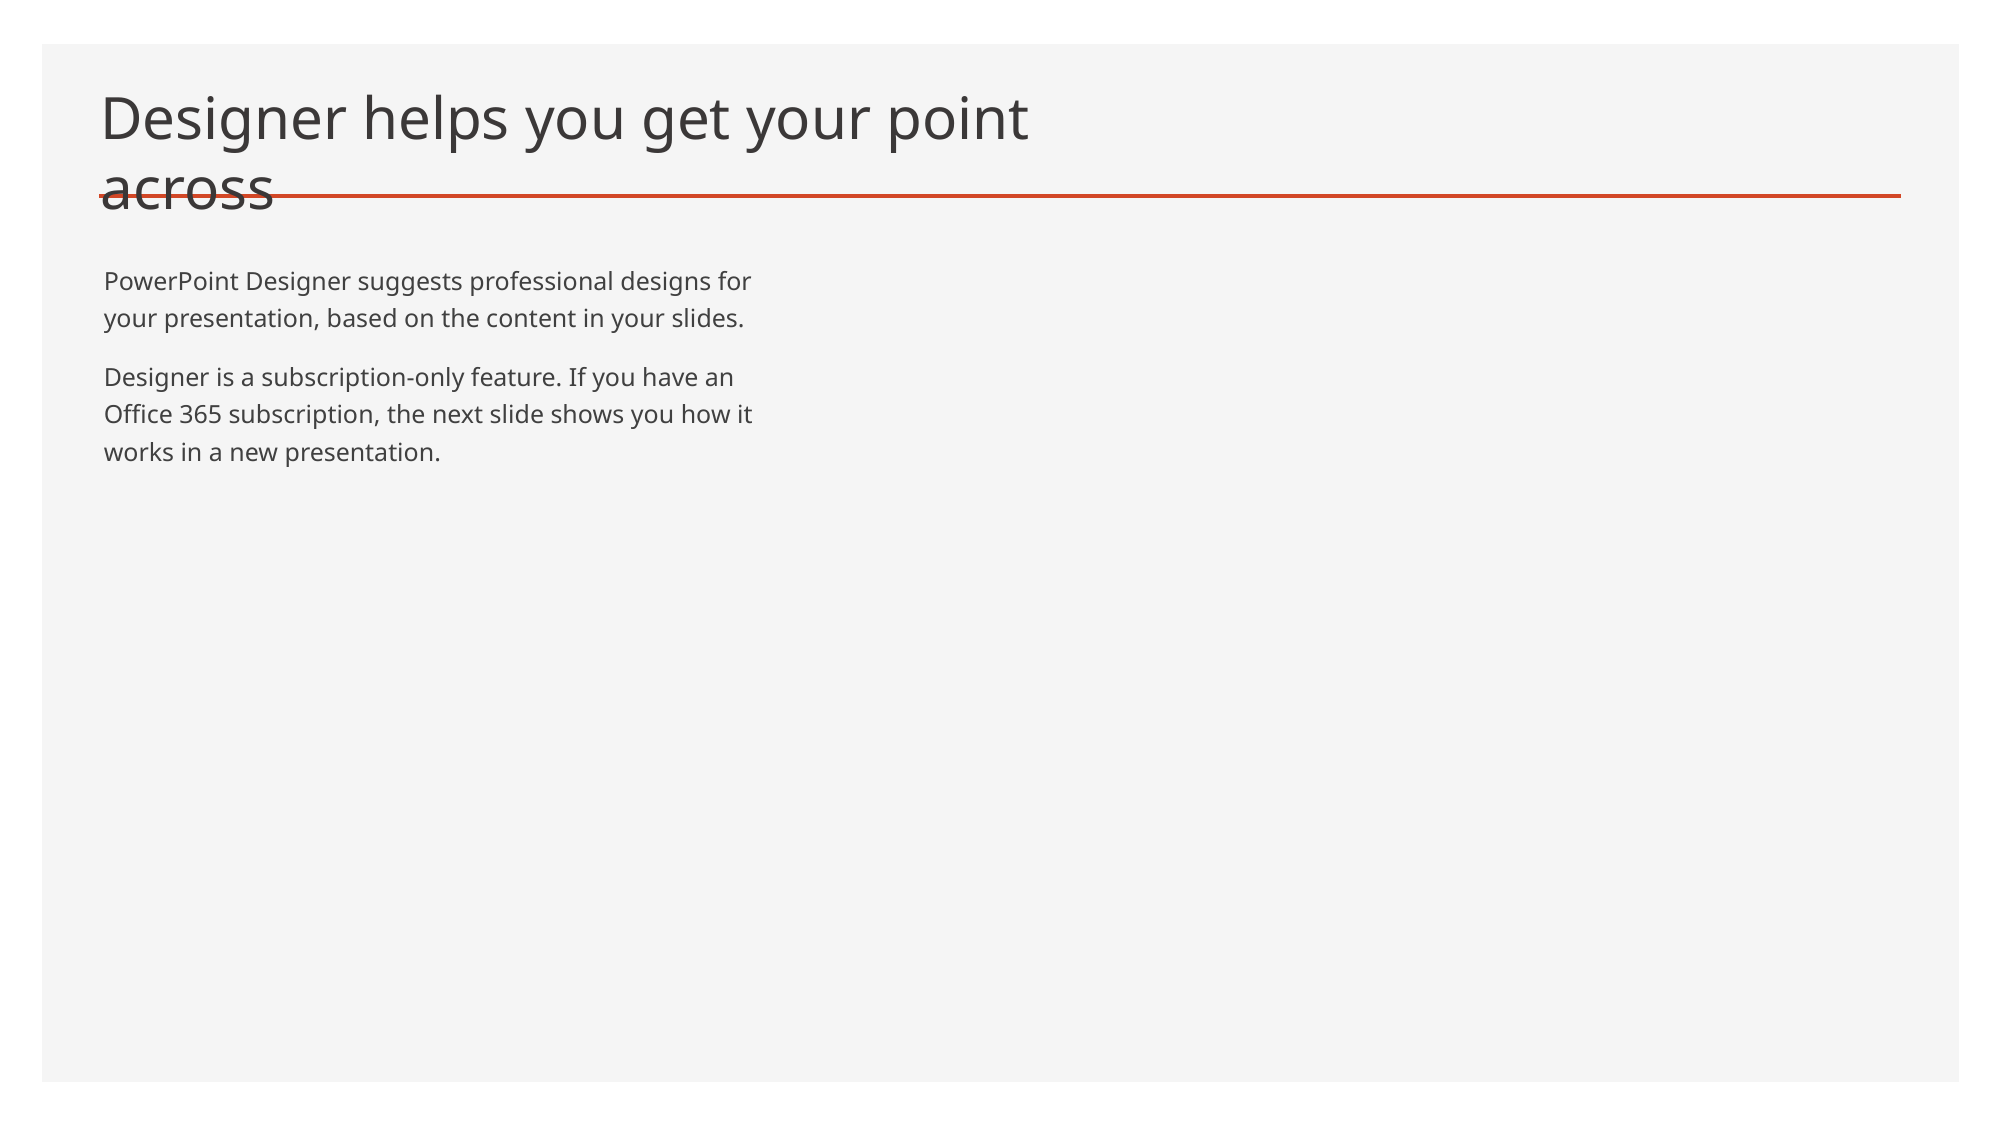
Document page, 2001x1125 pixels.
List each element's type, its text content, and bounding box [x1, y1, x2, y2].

title Designer helps you get your point across [85, 73, 1214, 179]
text_box PowerPoint Designer suggests professional designs for your presentation, based on the content in your slides. Designer is a subscription-only feature. If you have an Office 365 subscription, the next slide shows you how it works in a new presentation. [88, 250, 798, 886]
